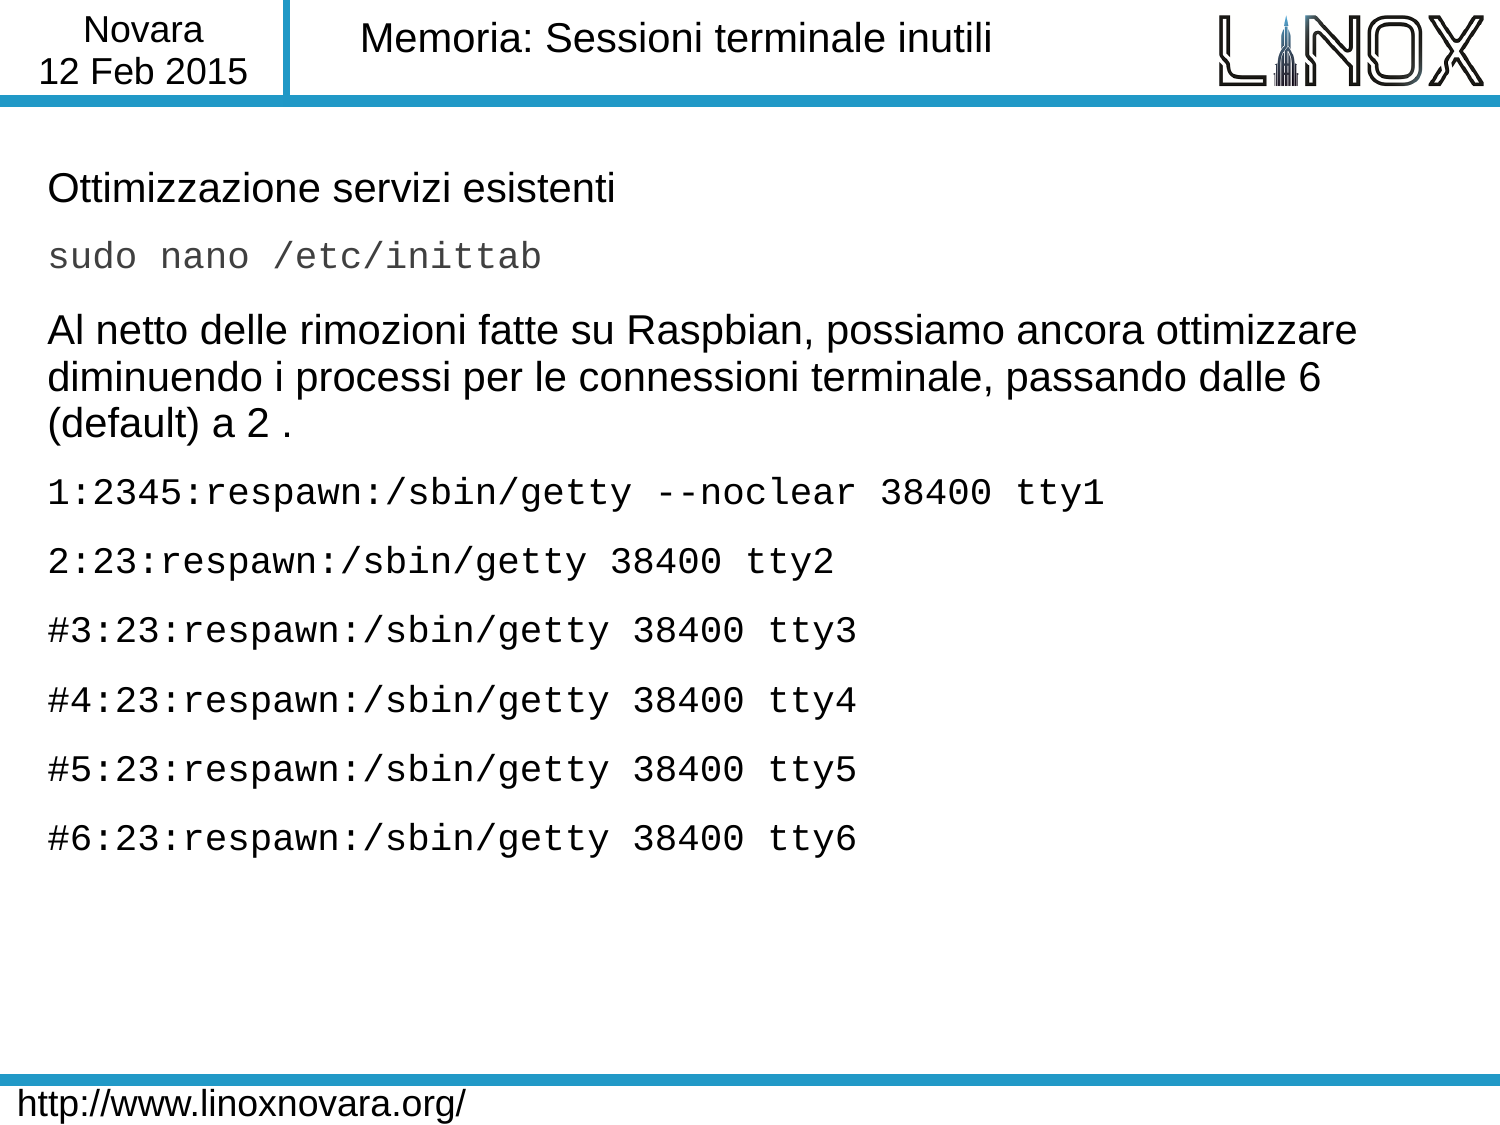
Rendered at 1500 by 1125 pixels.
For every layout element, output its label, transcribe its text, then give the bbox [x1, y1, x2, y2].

picture [0, 0, 1500, 107]
text_box Ottimizzazione servizi esistenti sudo nano /etc/inittab Al netto delle rimozioni fatte su Raspbian, possiamo ancora ottimizzare diminuendo i processi per le connessioni terminale, passando dalle 6 (default) a 2 . 1:2345:respawn:/sbin/getty --noclear 38400 tty1 2:23:respawn:/sbin/getty 38400 tty2 #3:23:respawn:/sbin/getty 38400 tty3 #4:23:respawn:/sbin/getty 38400 tty4 #5:23:respawn:/sbin/getty 38400 tty5 #6:23:respawn:/sbin/getty 38400 tty6 [47, 164, 1418, 1016]
list Memoria: Sessioni terminale inutili [345, 7, 1371, 83]
picture [0, 1074, 1500, 1086]
